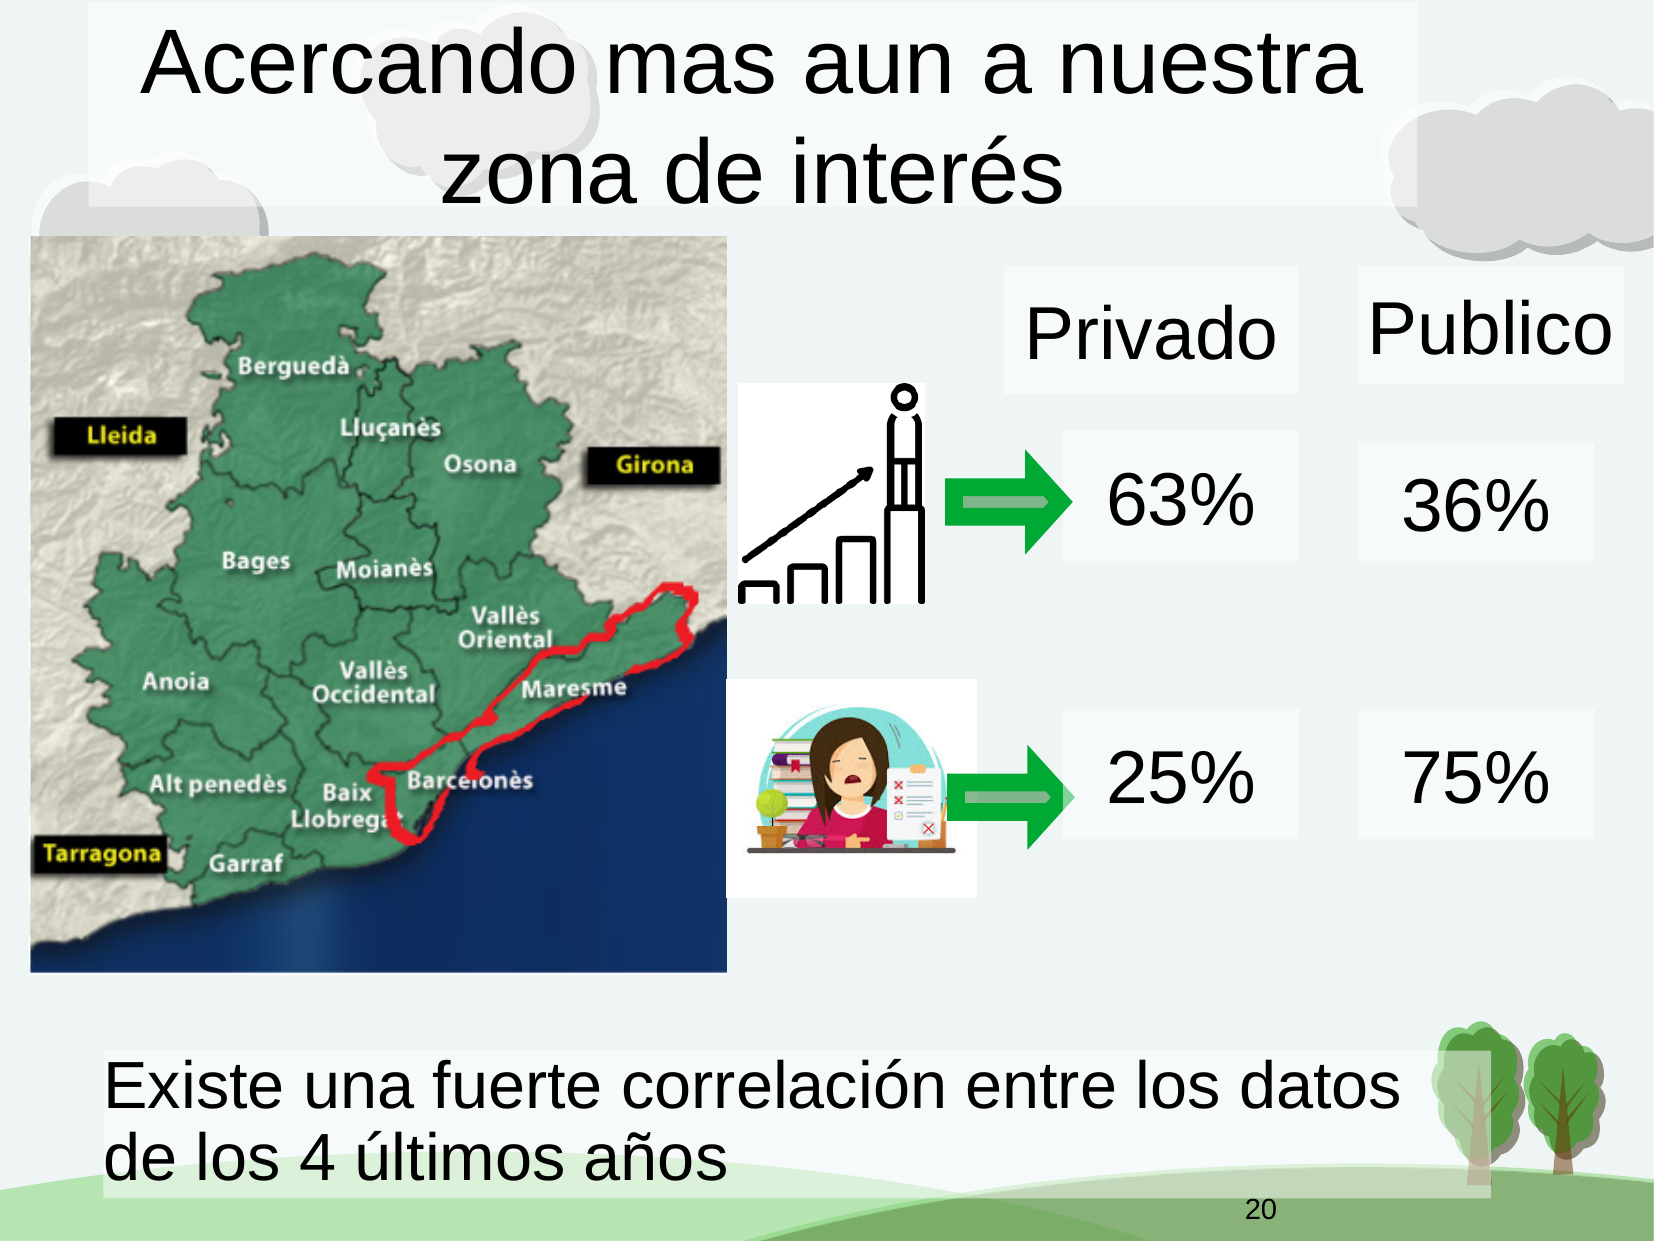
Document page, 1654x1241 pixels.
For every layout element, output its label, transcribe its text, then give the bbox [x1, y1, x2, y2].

title Publico [1358, 265, 1625, 384]
title 25% [1062, 708, 1300, 840]
title Privado [1003, 265, 1300, 395]
title 63% [1062, 430, 1300, 562]
picture [738, 383, 925, 604]
list Existe una fuerte correlación entre los datos de los 4 últimos años [103, 1050, 1492, 1199]
title 75% [1358, 708, 1595, 840]
text_box [956, 767, 1062, 827]
title 36% [1358, 442, 1595, 562]
text_box [953, 472, 1061, 532]
picture [29, 236, 977, 975]
title Acercando mas aun a nuestra zona de interés [88, 1, 1418, 207]
text_box [1244, 1190, 1630, 1241]
